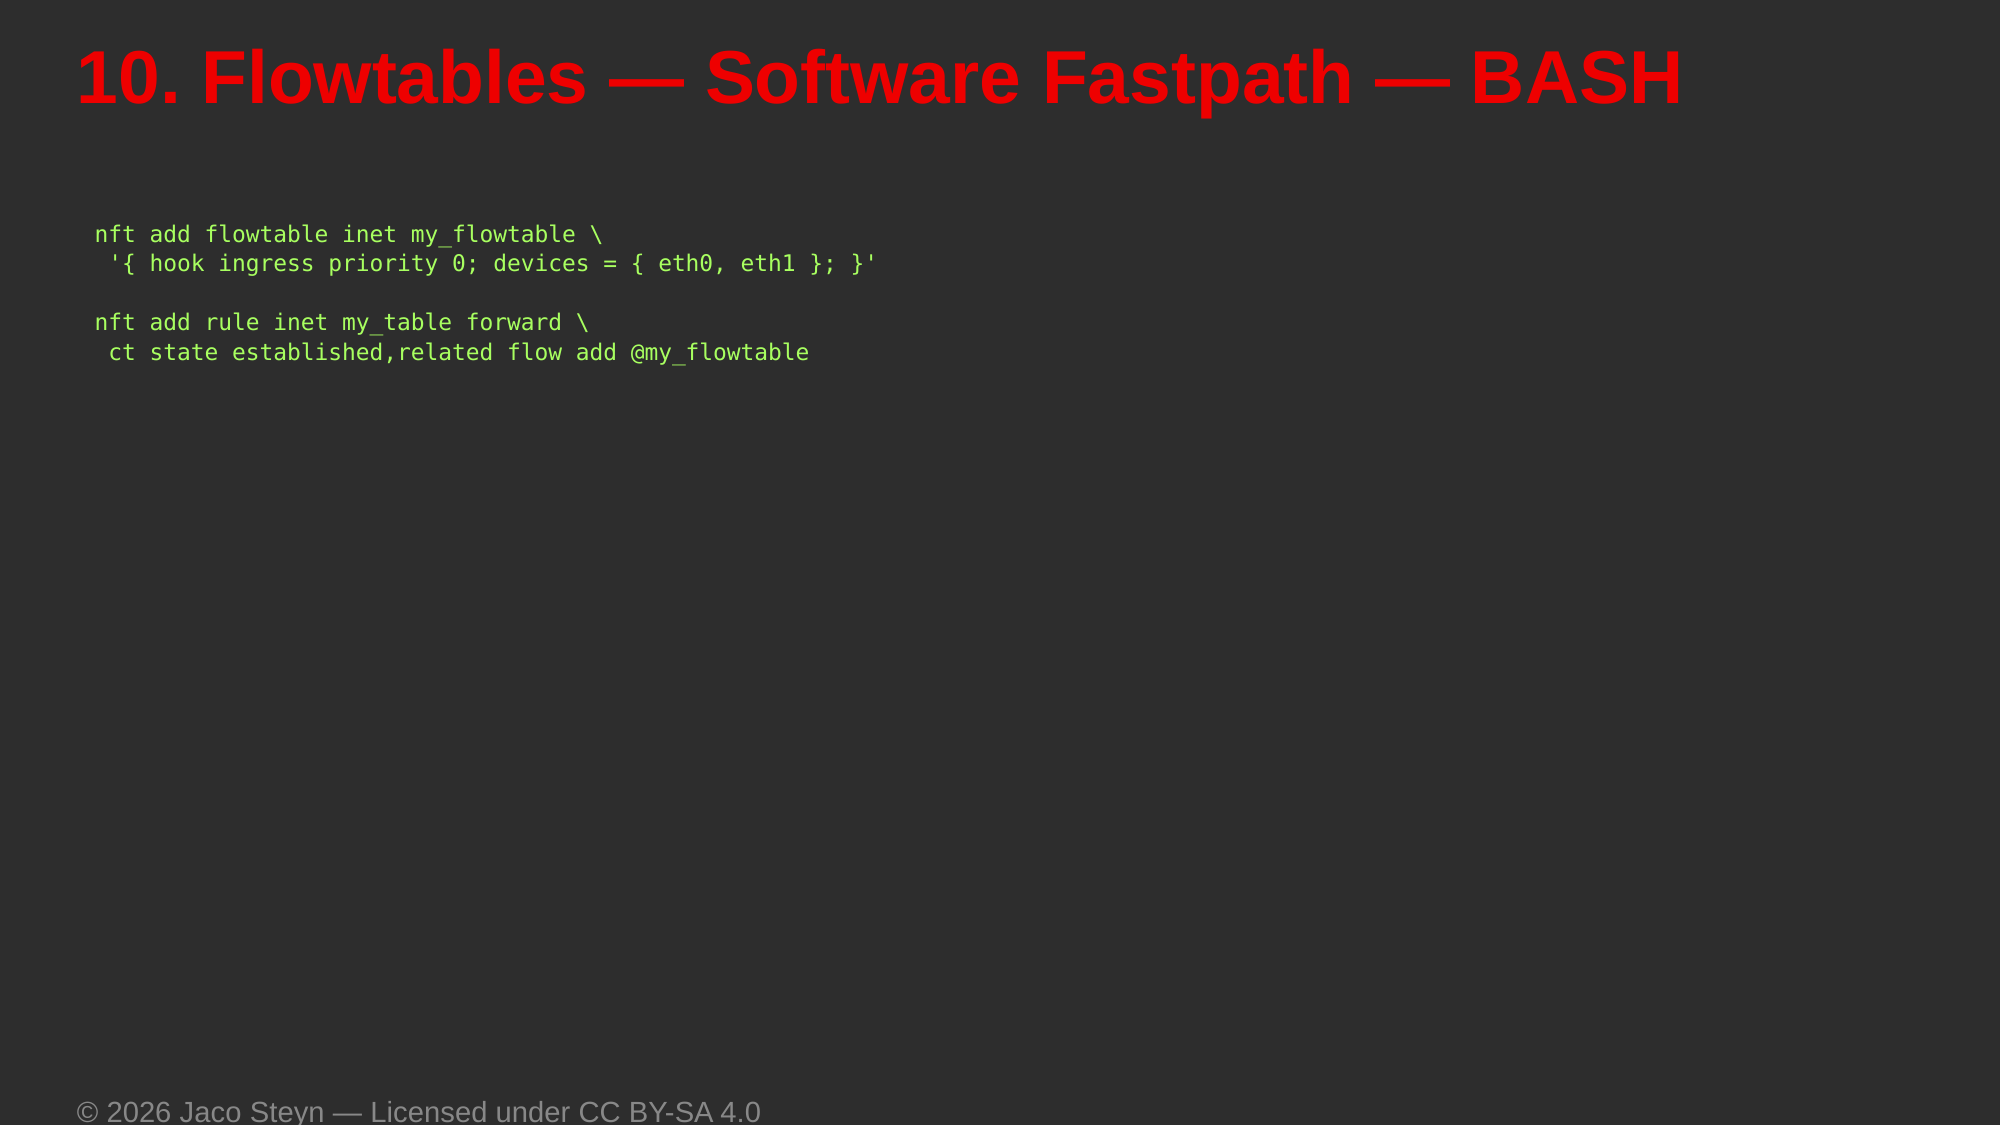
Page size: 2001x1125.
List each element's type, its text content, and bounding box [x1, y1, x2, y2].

text_box 10. Flowtables — Software Fastpath — BASH [59, 23, 1942, 178]
text_box © 2026 Jaco Steyn — Licensed under CC BY-SA 4.0 [59, 1083, 1942, 1120]
text_box nft add flowtable inet my_flowtable \ '{ hook ingress priority 0; devices = { eth0, eth1 }; }' nft add rule inet my_table forward \ ct state established,related flow add @my_flowtable [59, 194, 1942, 1052]
